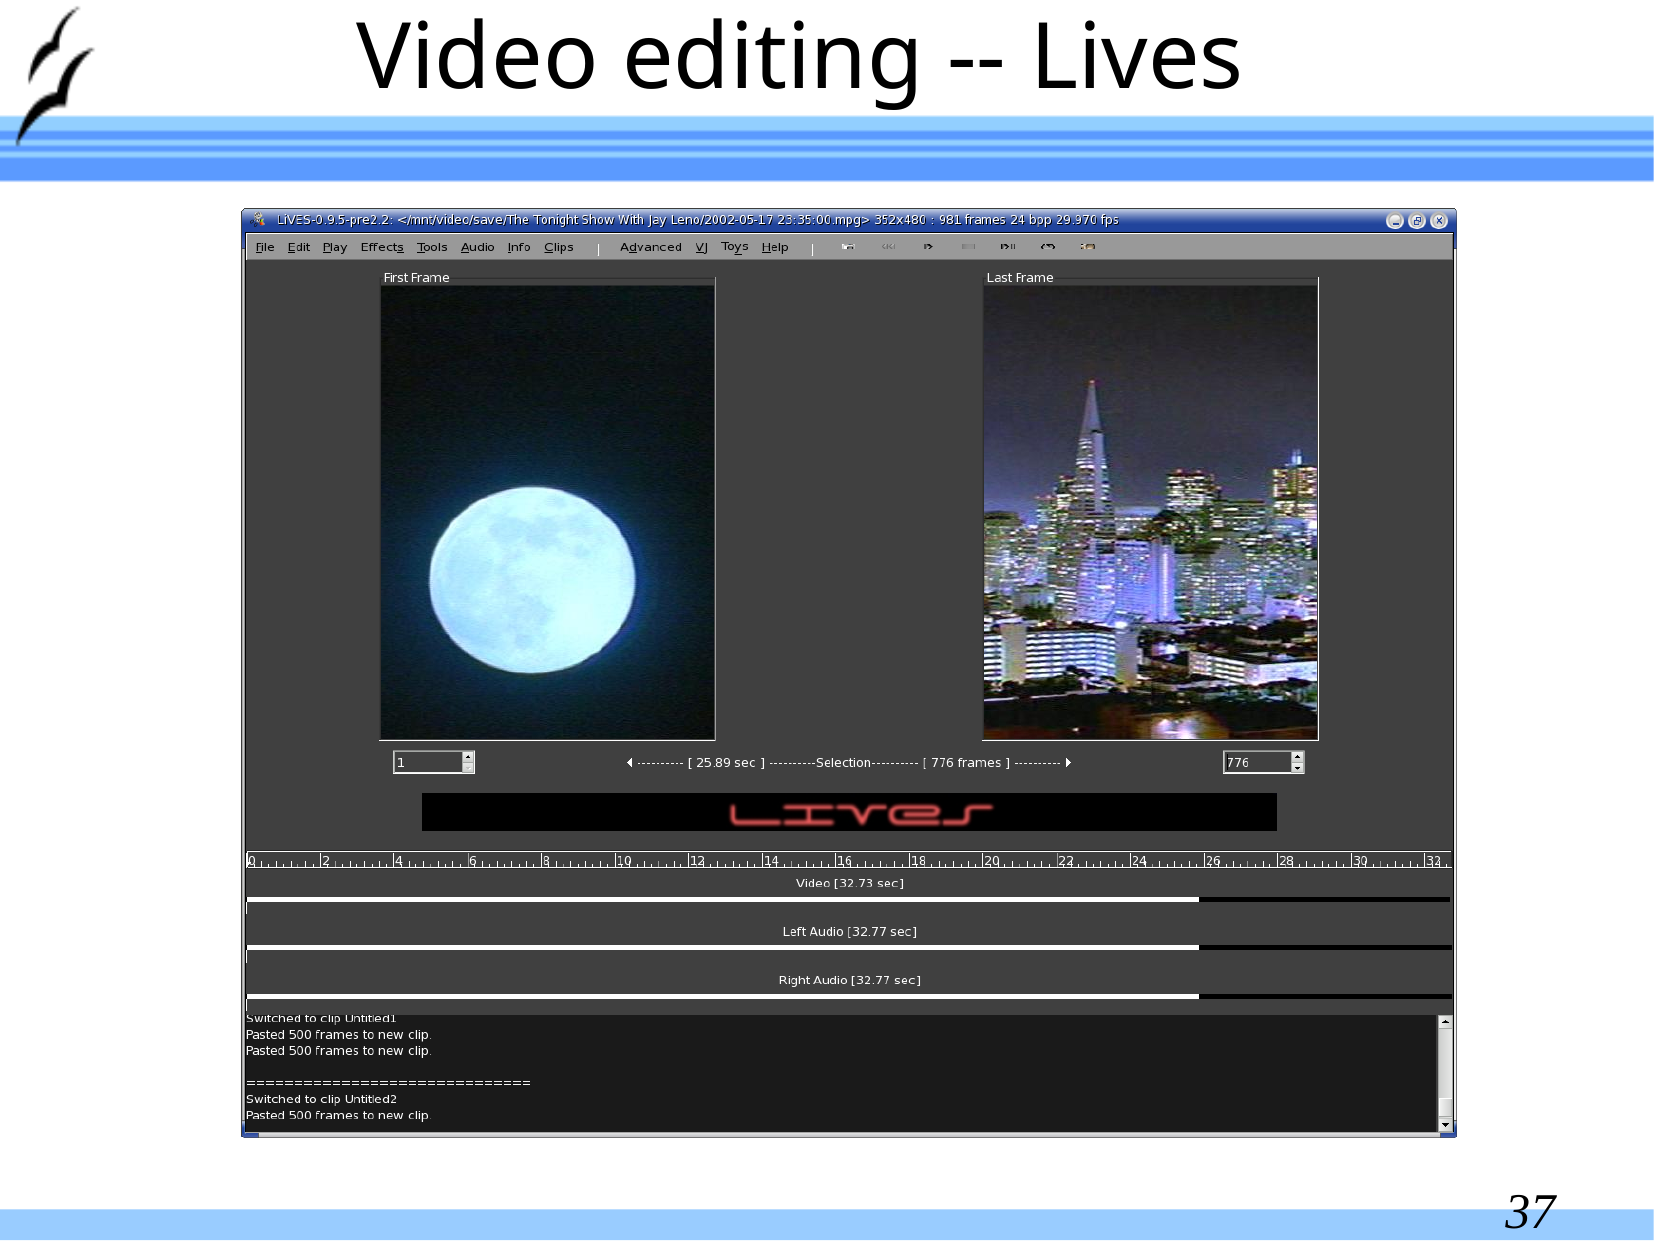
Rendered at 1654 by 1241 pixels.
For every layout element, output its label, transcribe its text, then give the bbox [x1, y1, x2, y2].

picture [241, 208, 1457, 1138]
title Video editing -- Lives [94, 0, 1507, 121]
picture [0, 0, 1654, 188]
